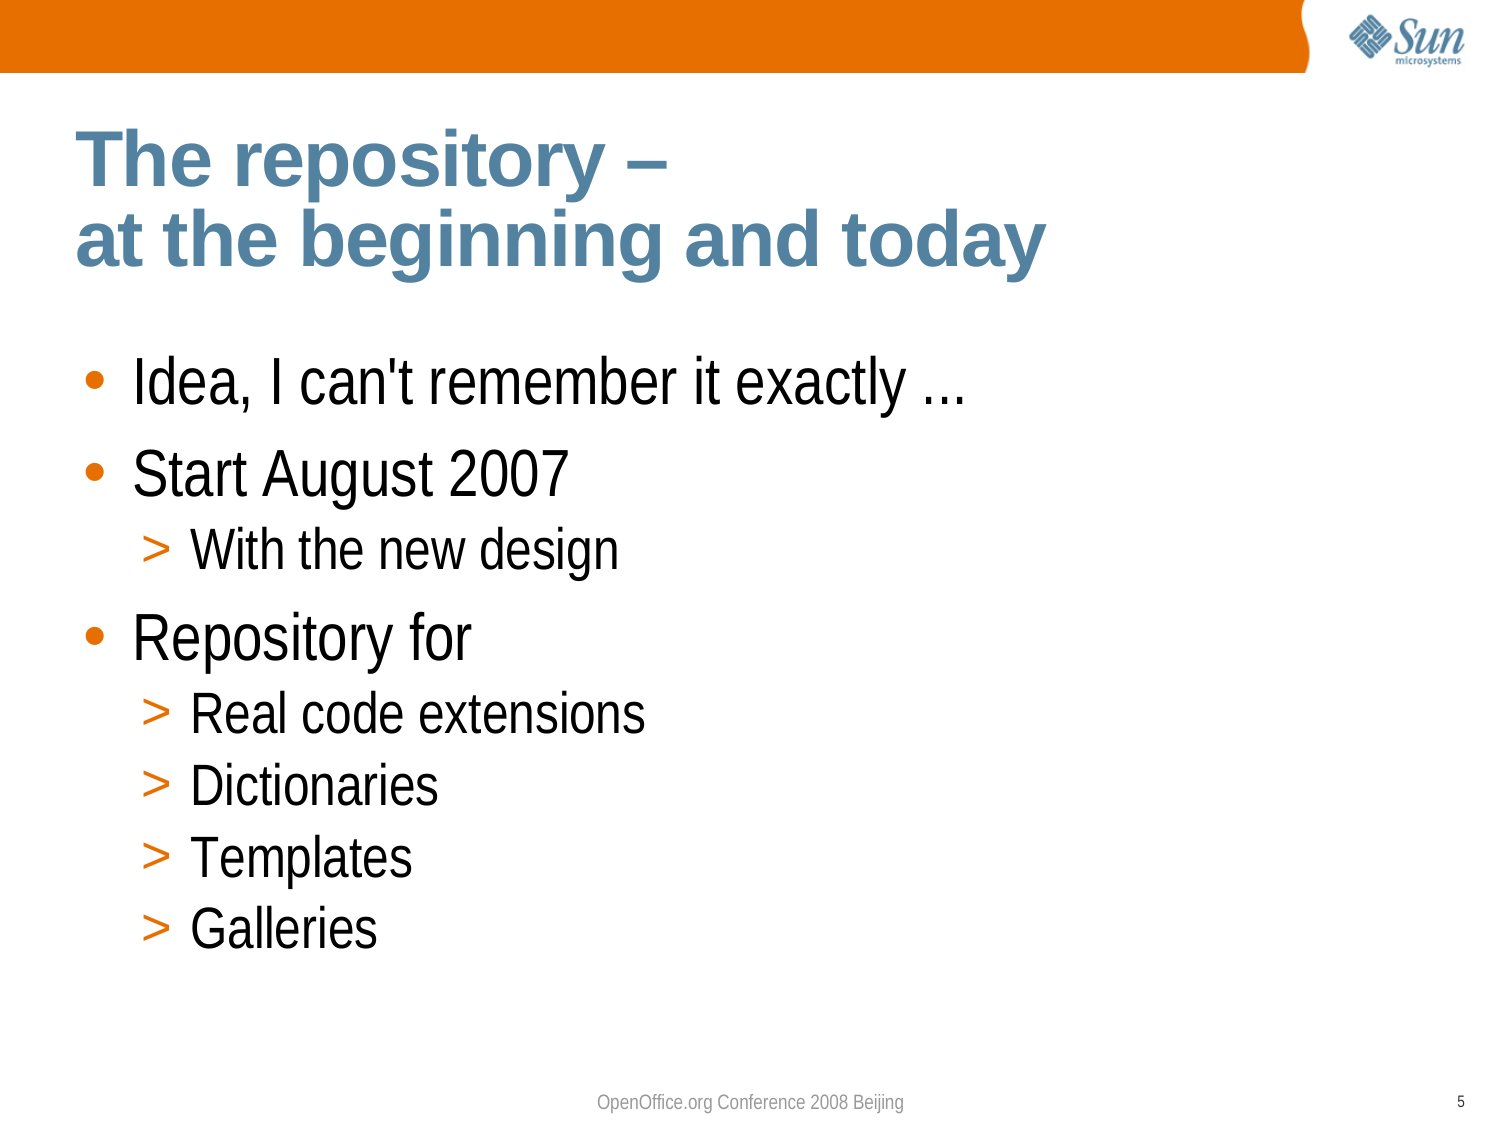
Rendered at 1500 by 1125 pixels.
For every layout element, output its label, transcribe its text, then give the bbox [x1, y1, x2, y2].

title The repository – at the beginning and today [75, 123, 1437, 292]
list Idea, I can't remember it exactly ... Start August 2007 With the new design Repository for Real code extensions Dictionaries Templates Galleries [64, 351, 1401, 972]
picture [0, 0, 1500, 73]
